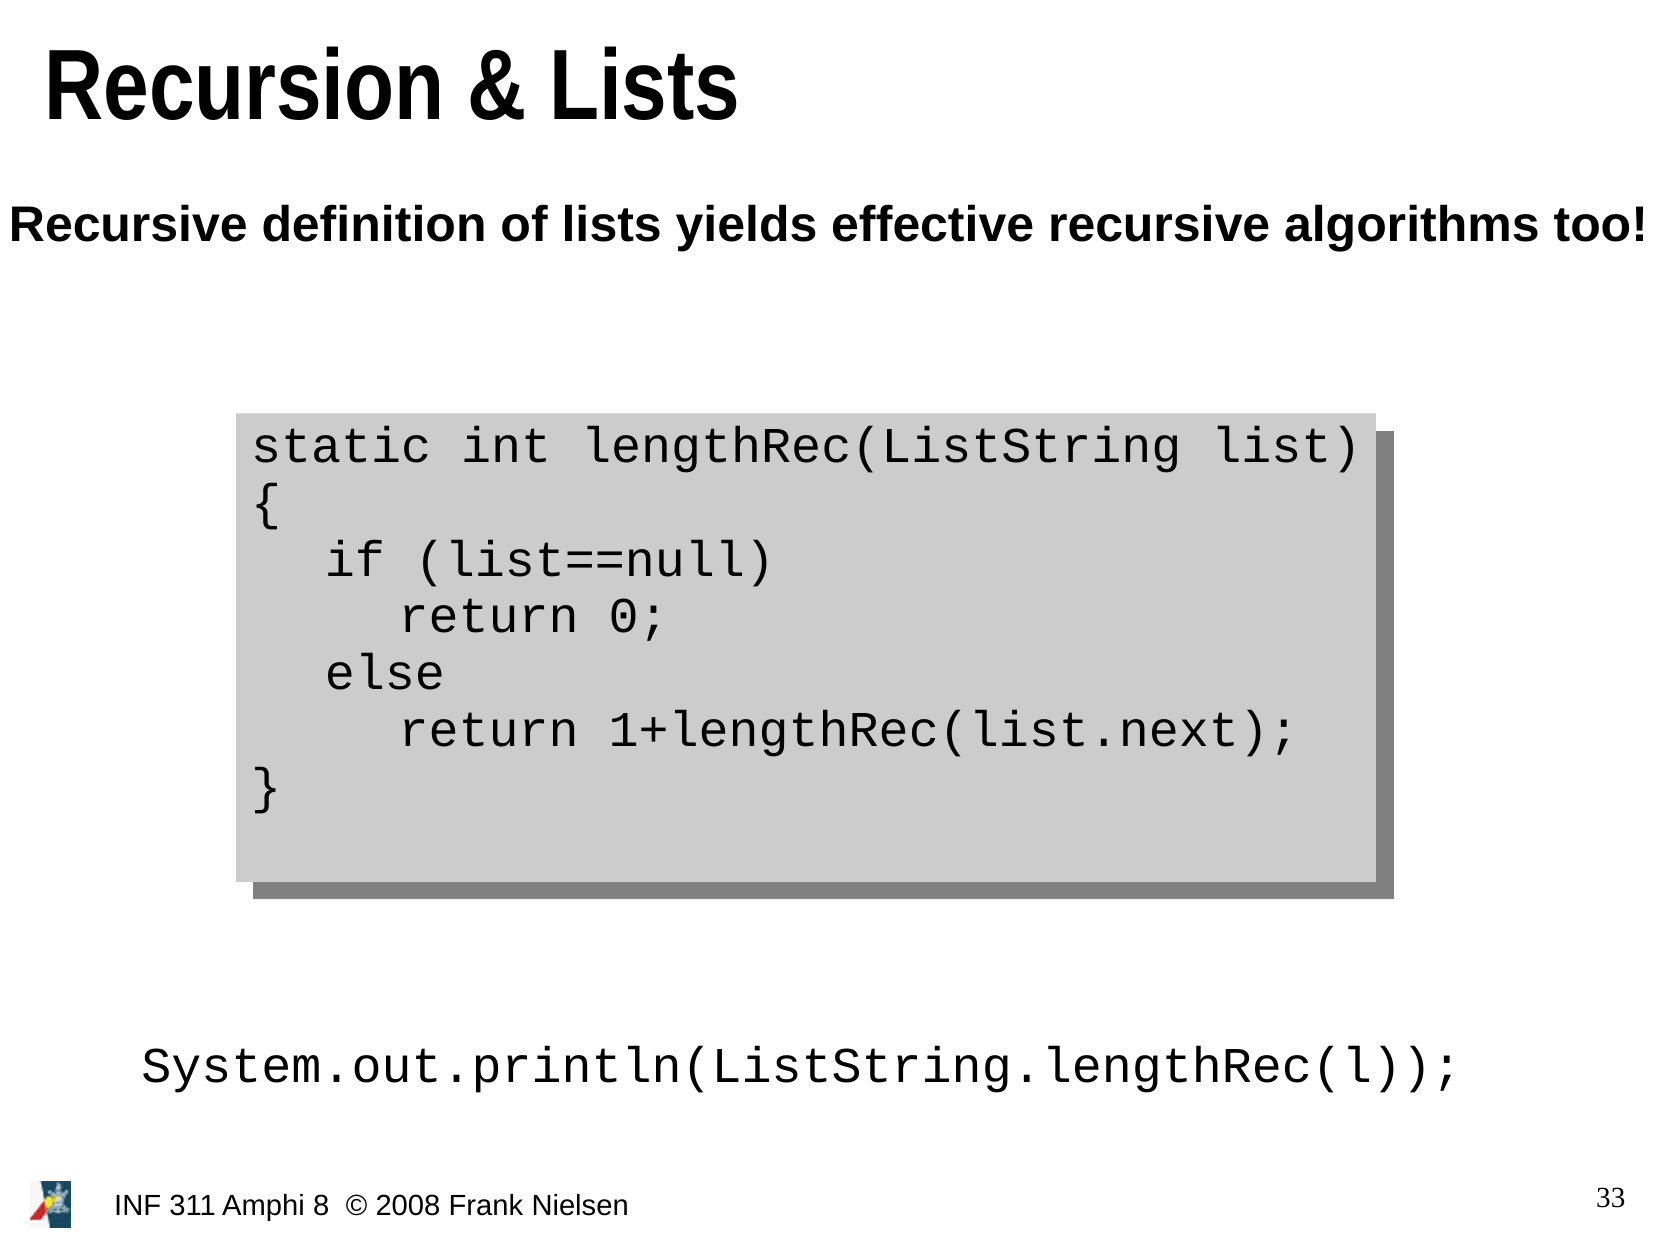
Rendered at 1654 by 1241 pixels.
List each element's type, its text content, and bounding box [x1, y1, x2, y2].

picture [29, 1181, 71, 1228]
text_box Recursion & Lists [29, 18, 756, 148]
text_box Recursive definition of lists yields effective recursive algorithms too! [0, 188, 1654, 261]
text_box static int lengthRec(ListString list) { if (list==null) return 0; else return 1+lengthRec(list.next); } [236, 413, 1376, 859]
text_box System.out.println(ListString.lengthRec(l)); [52, 1033, 1477, 1103]
